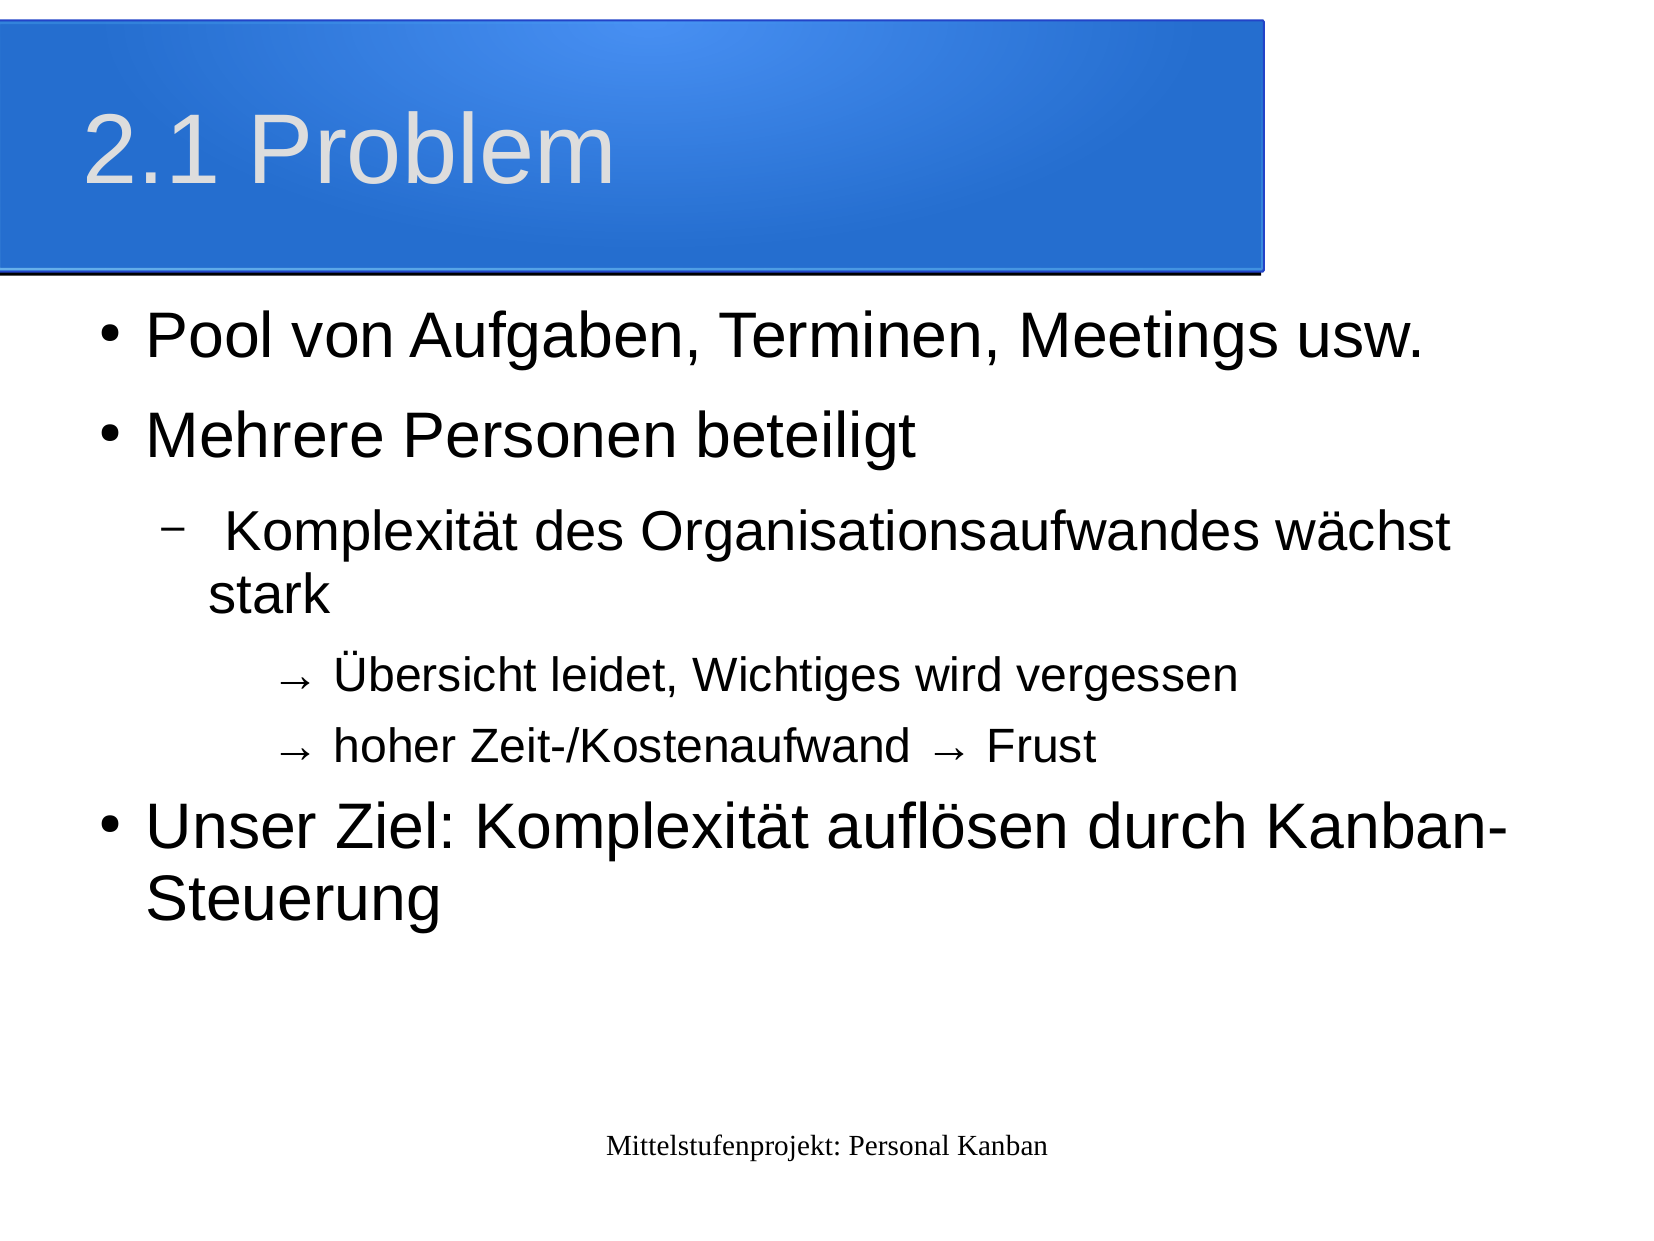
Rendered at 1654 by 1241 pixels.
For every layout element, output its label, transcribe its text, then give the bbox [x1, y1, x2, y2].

list Pool von Aufgaben, Terminen, Meetings usw. Mehrere Personen beteiligt Komplexität des Organisationsaufwandes wächst stark → Übersicht leidet, Wichtiges wird vergessen → hoher Zeit-/Kostenaufwand → Frust Unser Ziel: Komplexität auflösen durch Kanban-Steuerung [82, 299, 1571, 1019]
title 2.1 Problem [82, 47, 1235, 252]
